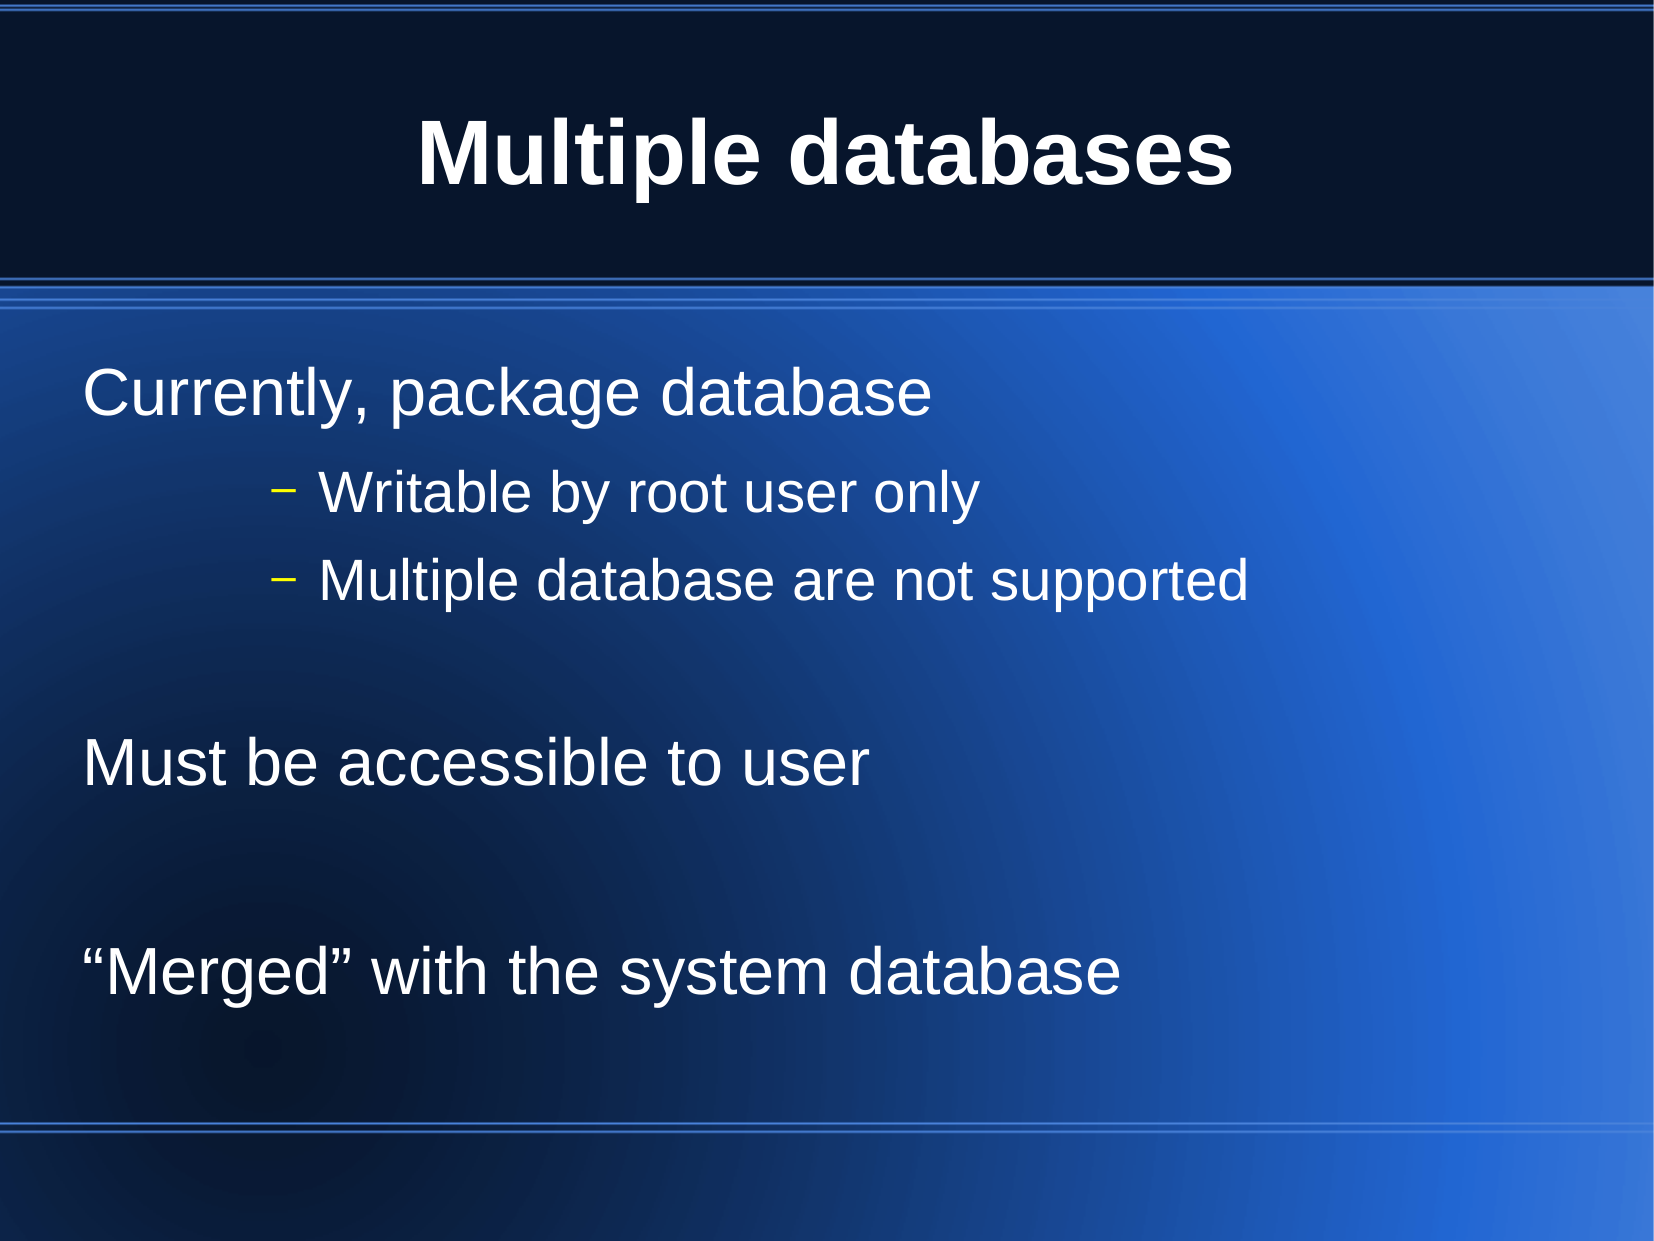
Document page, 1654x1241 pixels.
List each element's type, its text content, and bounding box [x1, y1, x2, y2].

list Currently, package database Writable by root user only Multiple database are not supported Must be accessible to user “Merged” with the system database [82, 355, 1571, 1063]
title Multiple databases [82, 56, 1571, 250]
picture [0, 0, 1654, 1241]
